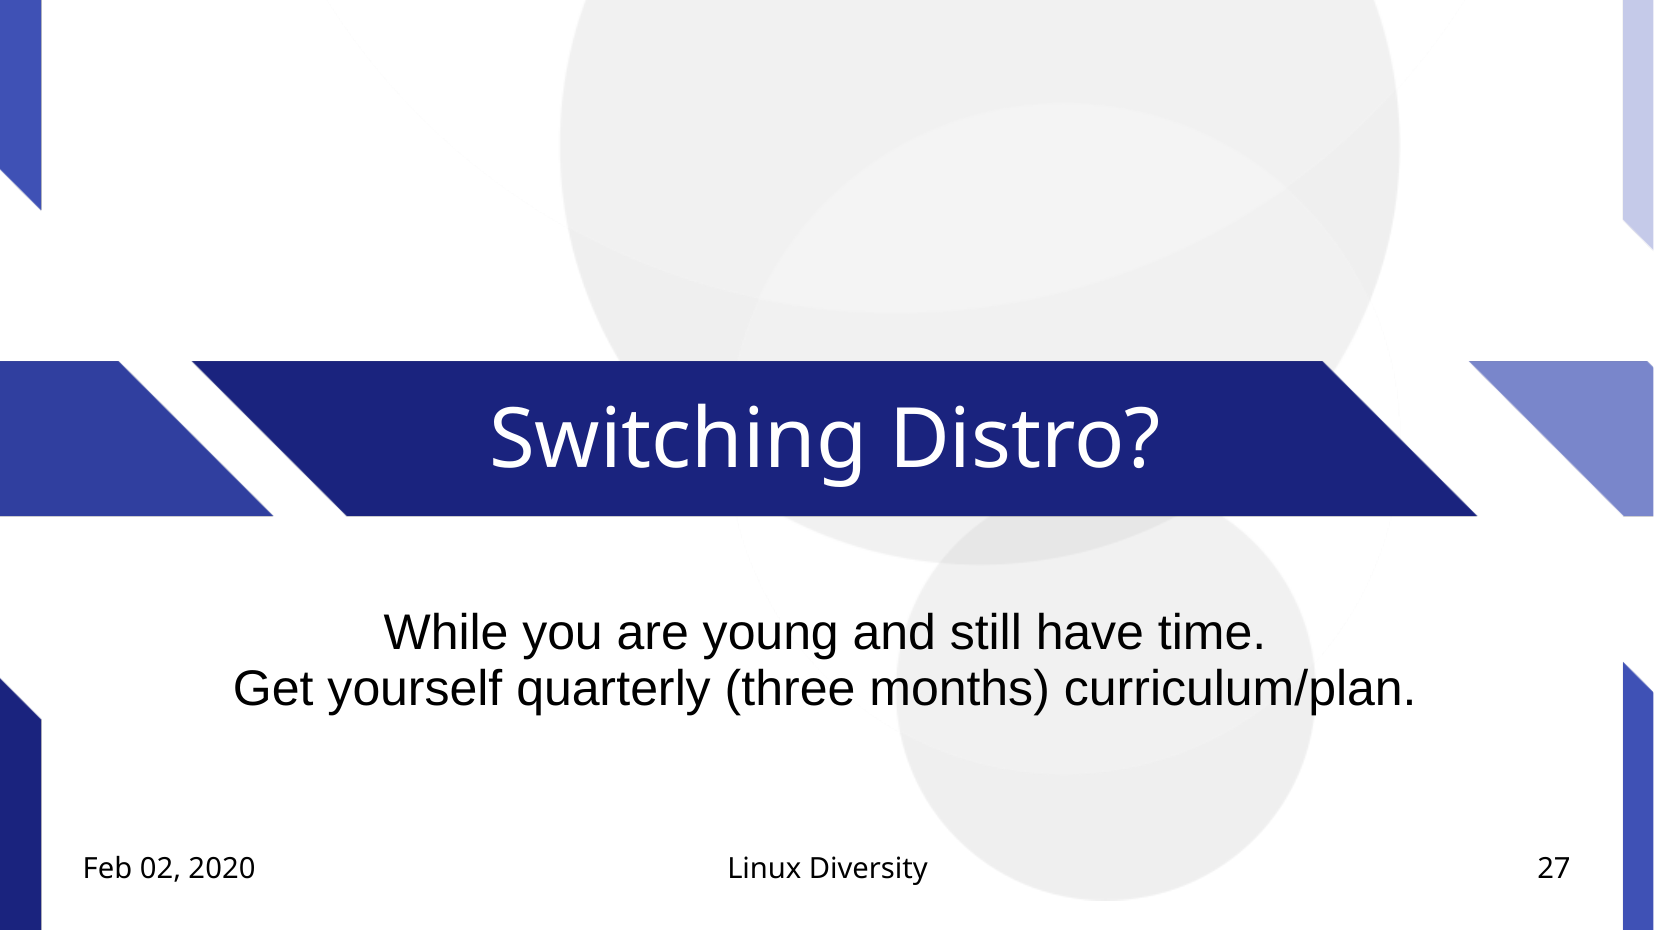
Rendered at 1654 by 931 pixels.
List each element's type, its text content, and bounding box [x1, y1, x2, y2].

title Switching Distro? [82, 360, 1568, 511]
picture [0, 0, 1654, 930]
subtitle While you are young and still have time. Get yourself quarterly (three months) curriculum/plan. [82, 540, 1568, 781]
